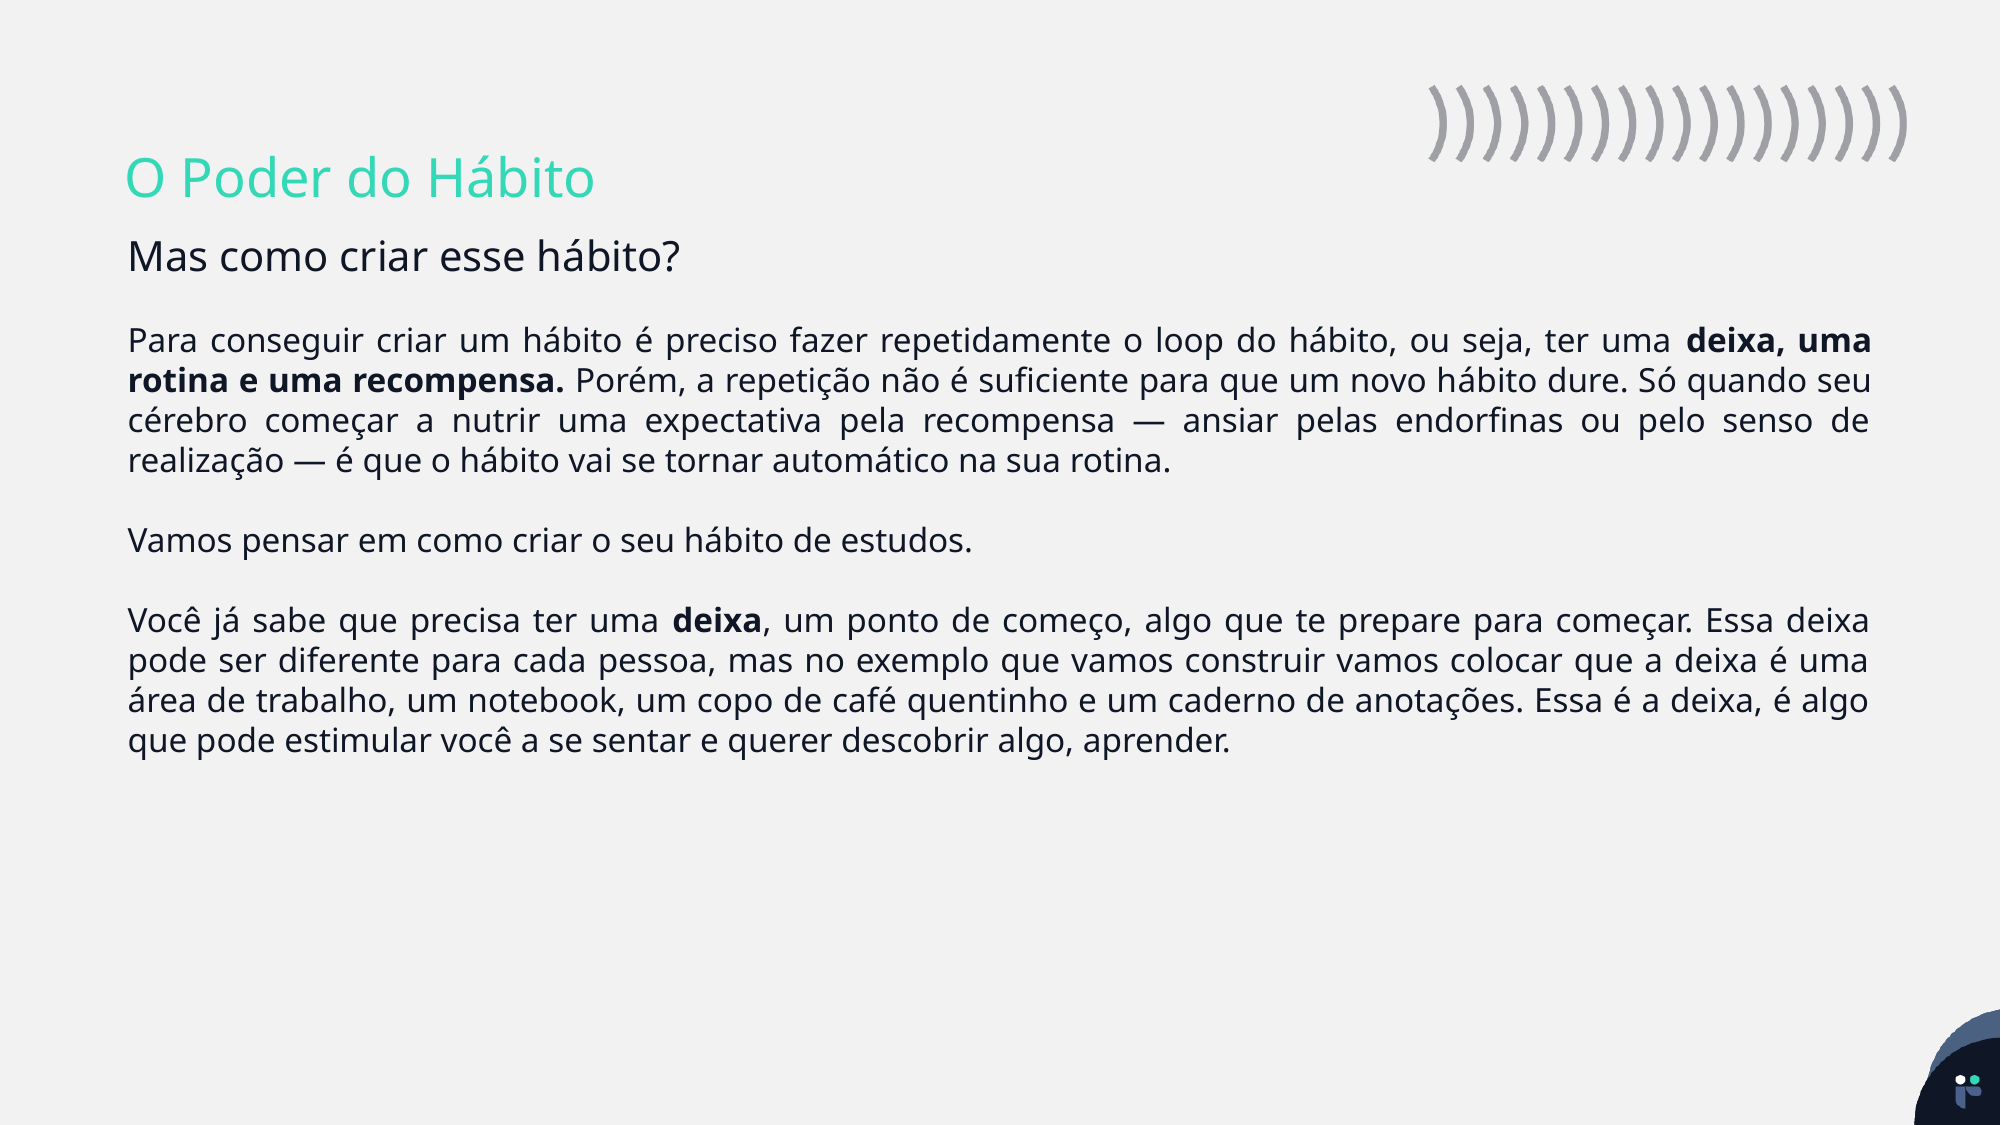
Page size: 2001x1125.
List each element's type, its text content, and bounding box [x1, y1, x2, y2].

text_box O Poder do Hábito [109, 102, 1204, 216]
picture [1428, 84, 1907, 162]
picture [1906, 1008, 2000, 1125]
text_box Mas como criar esse hábito? Para conseguir criar um hábito é preciso fazer repetidamente o loop do hábito, ou seja, ter uma deixa, uma rotina e uma recompensa. Porém, a repetição não é suficiente para que um novo hábito dure. Só quando seu cérebro começar a nutrir uma expectativa pela recompensa — ansiar pelas endorfinas ou pelo senso de realização — é que o hábito vai se tornar automático na sua rotina. Vamos pensar em como criar o seu hábito de estudos. Você já sabe que precisa ter uma deixa, um ponto de começo, algo que te prepare para começar. Essa deixa pode ser diferente para cada pessoa, mas no exemplo que vamos construir vamos colocar que a deixa é uma área de trabalho, um notebook, um copo de café quentinho e um caderno de anotações. Essa é a deixa, é algo que pode estimular você a se sentar e querer descobrir algo, aprender. [112, 222, 1888, 767]
